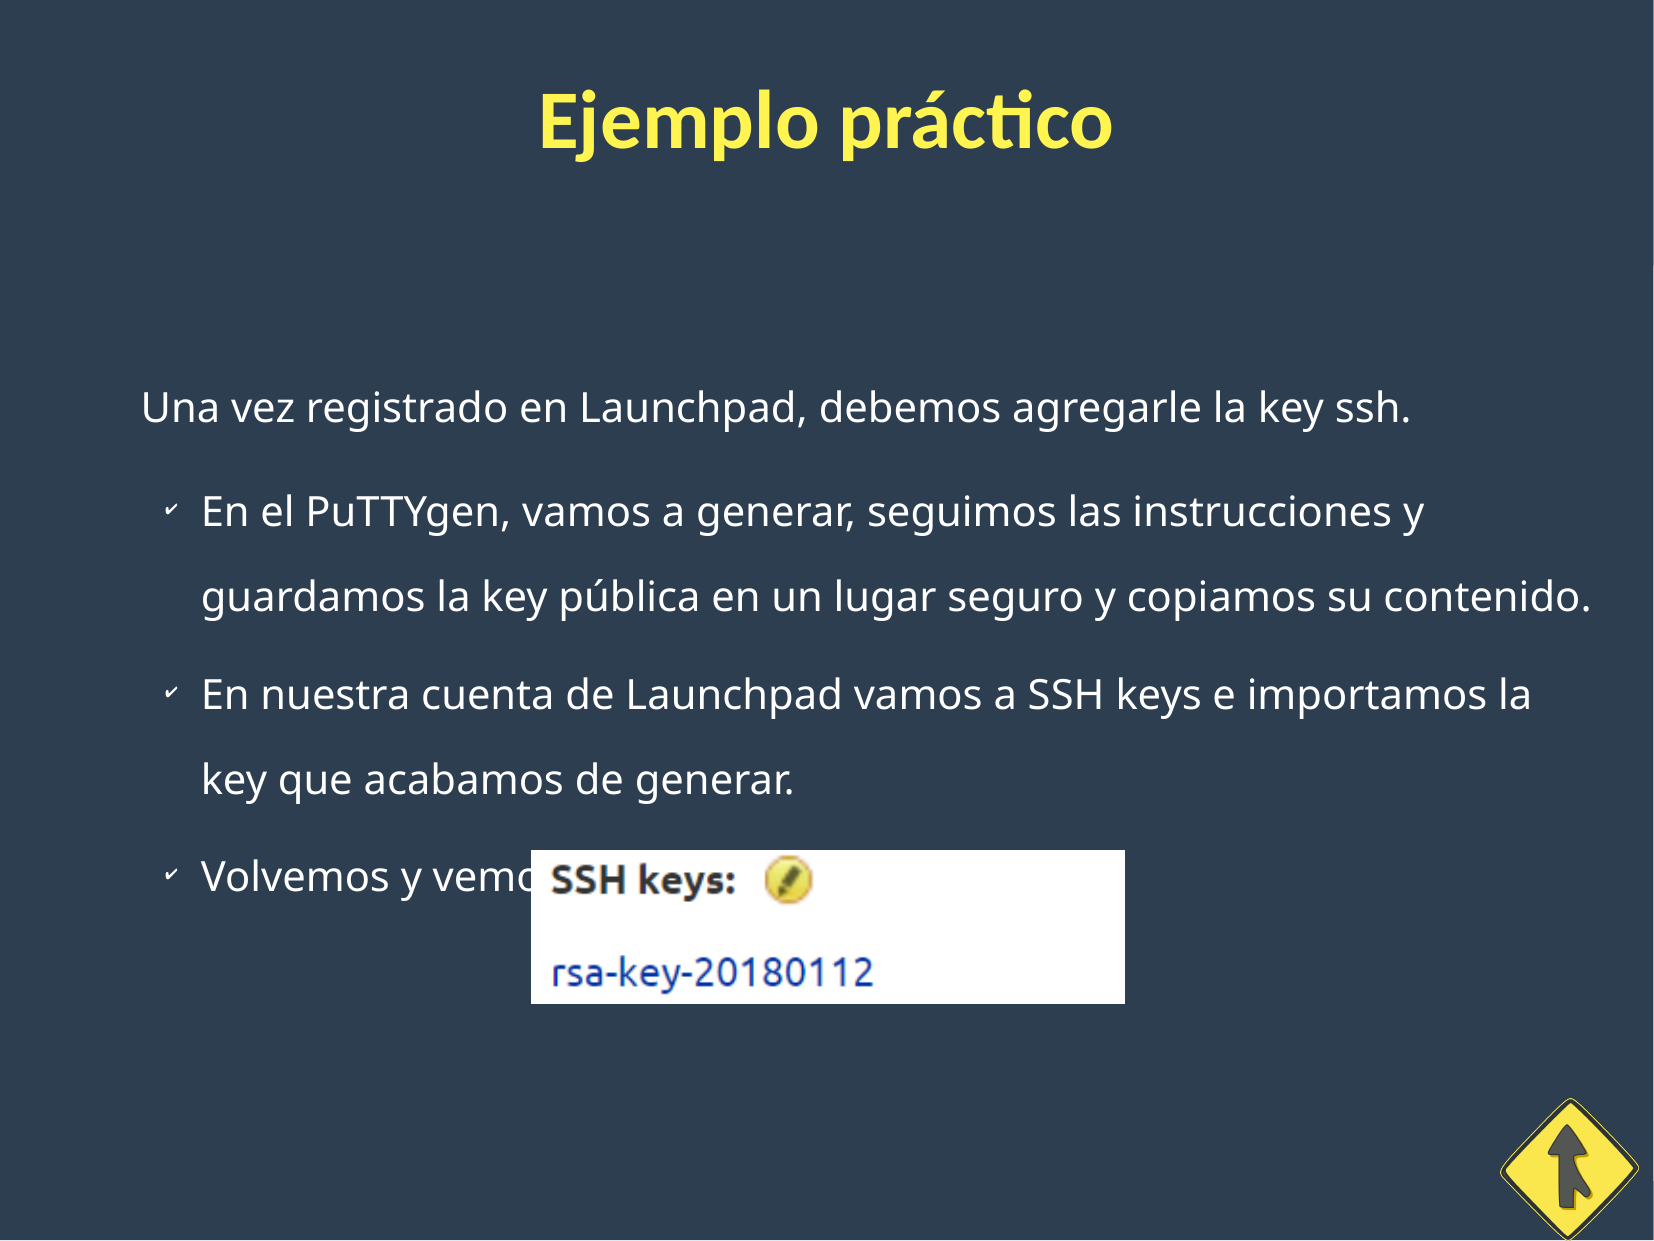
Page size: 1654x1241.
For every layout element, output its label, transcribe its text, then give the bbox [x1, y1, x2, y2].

picture [531, 850, 1125, 1004]
list Una vez registrado en Launchpad, debemos agregarle la key ssh. En el PuTTYgen, vamos a generar, seguimos las instrucciones y guardamos la key pública en un lugar seguro y copiamos su contenido. En nuestra cuenta de Launchpad vamos a SSH keys e importamos la key que acabamos de generar. Volvemos y vemos como ya nos aparece. [59, 377, 1595, 1152]
title Ejemplo práctico [59, 49, 1595, 207]
picture [1500, 1098, 1639, 1241]
